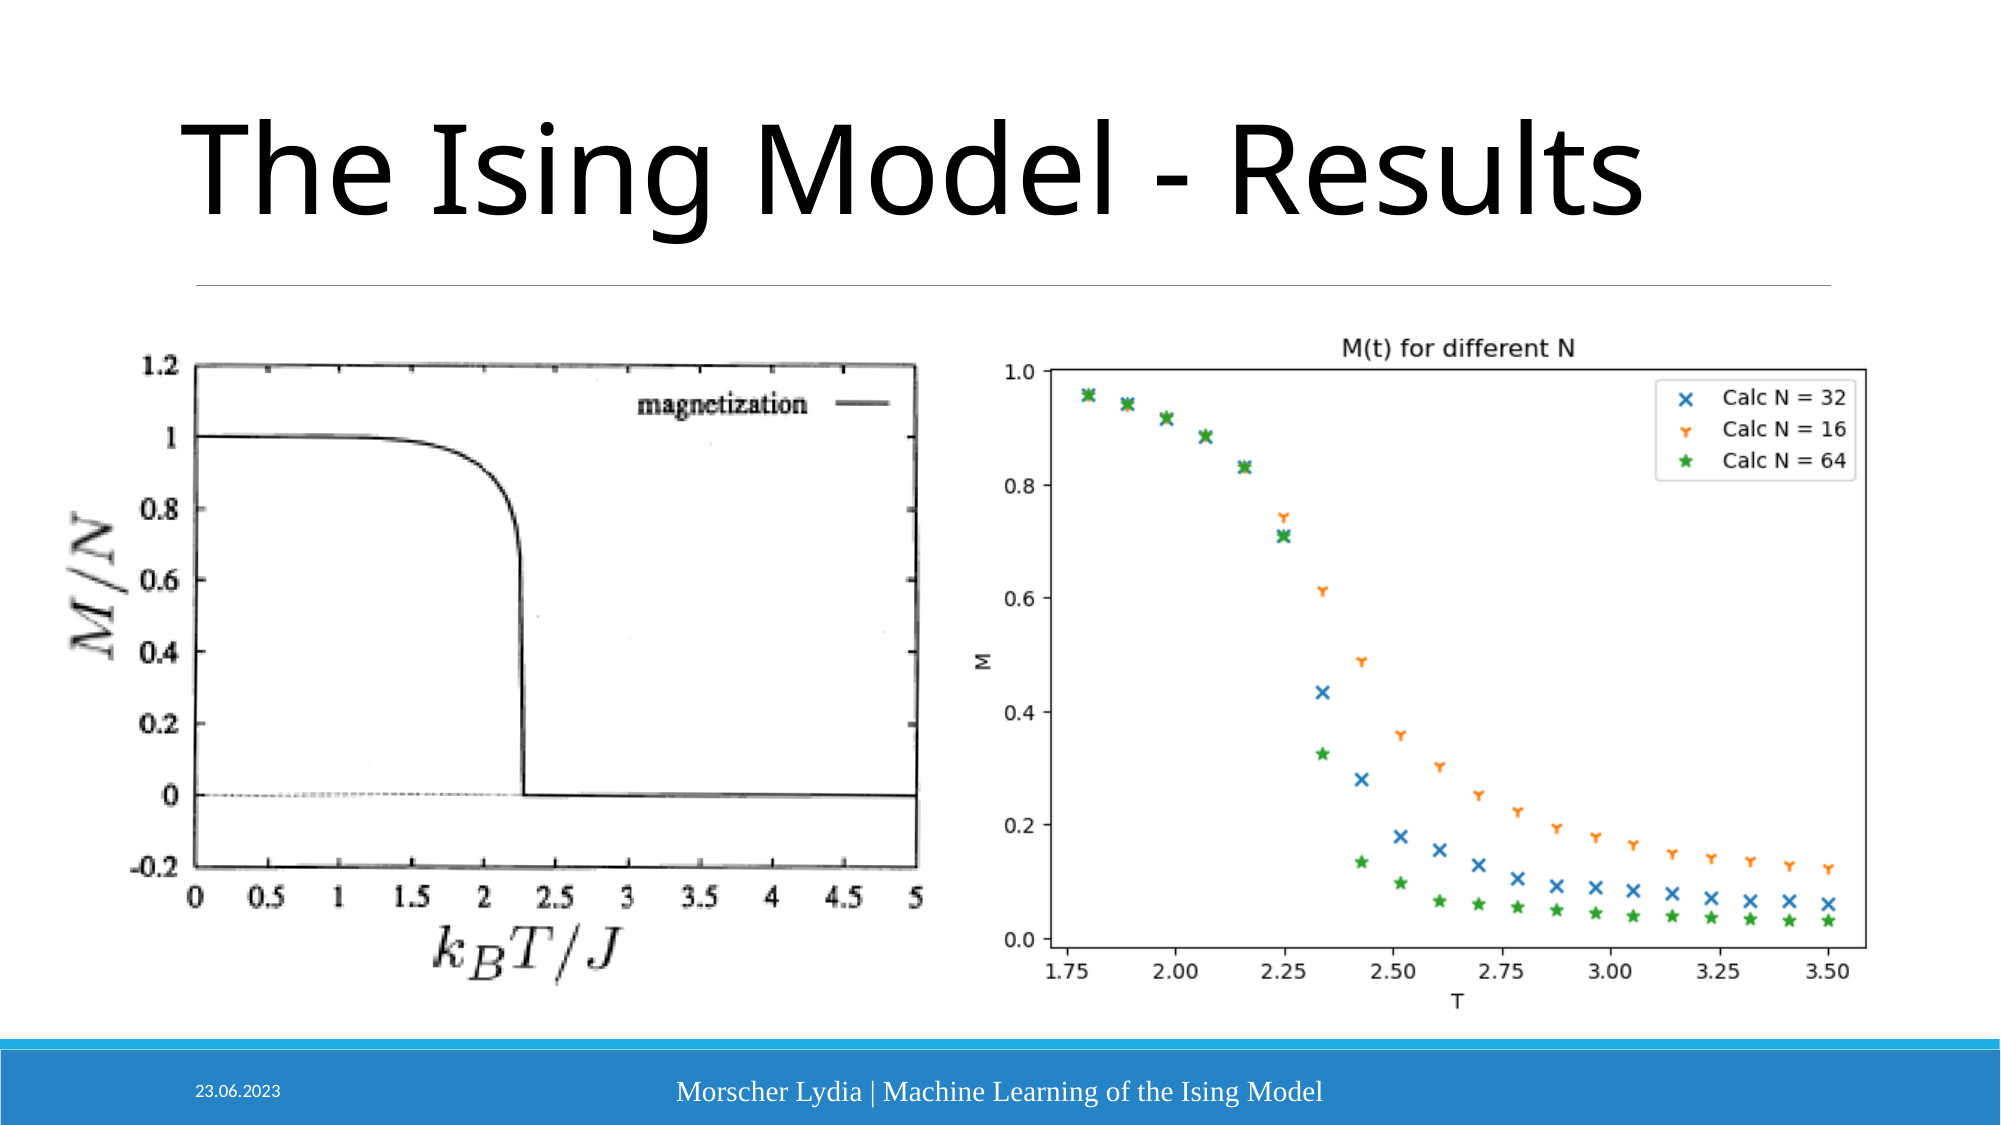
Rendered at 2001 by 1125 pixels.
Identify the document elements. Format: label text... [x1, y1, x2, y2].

picture [60, 323, 927, 989]
picture [959, 324, 1879, 1027]
title The Ising Model - Results [180, 47, 1831, 285]
